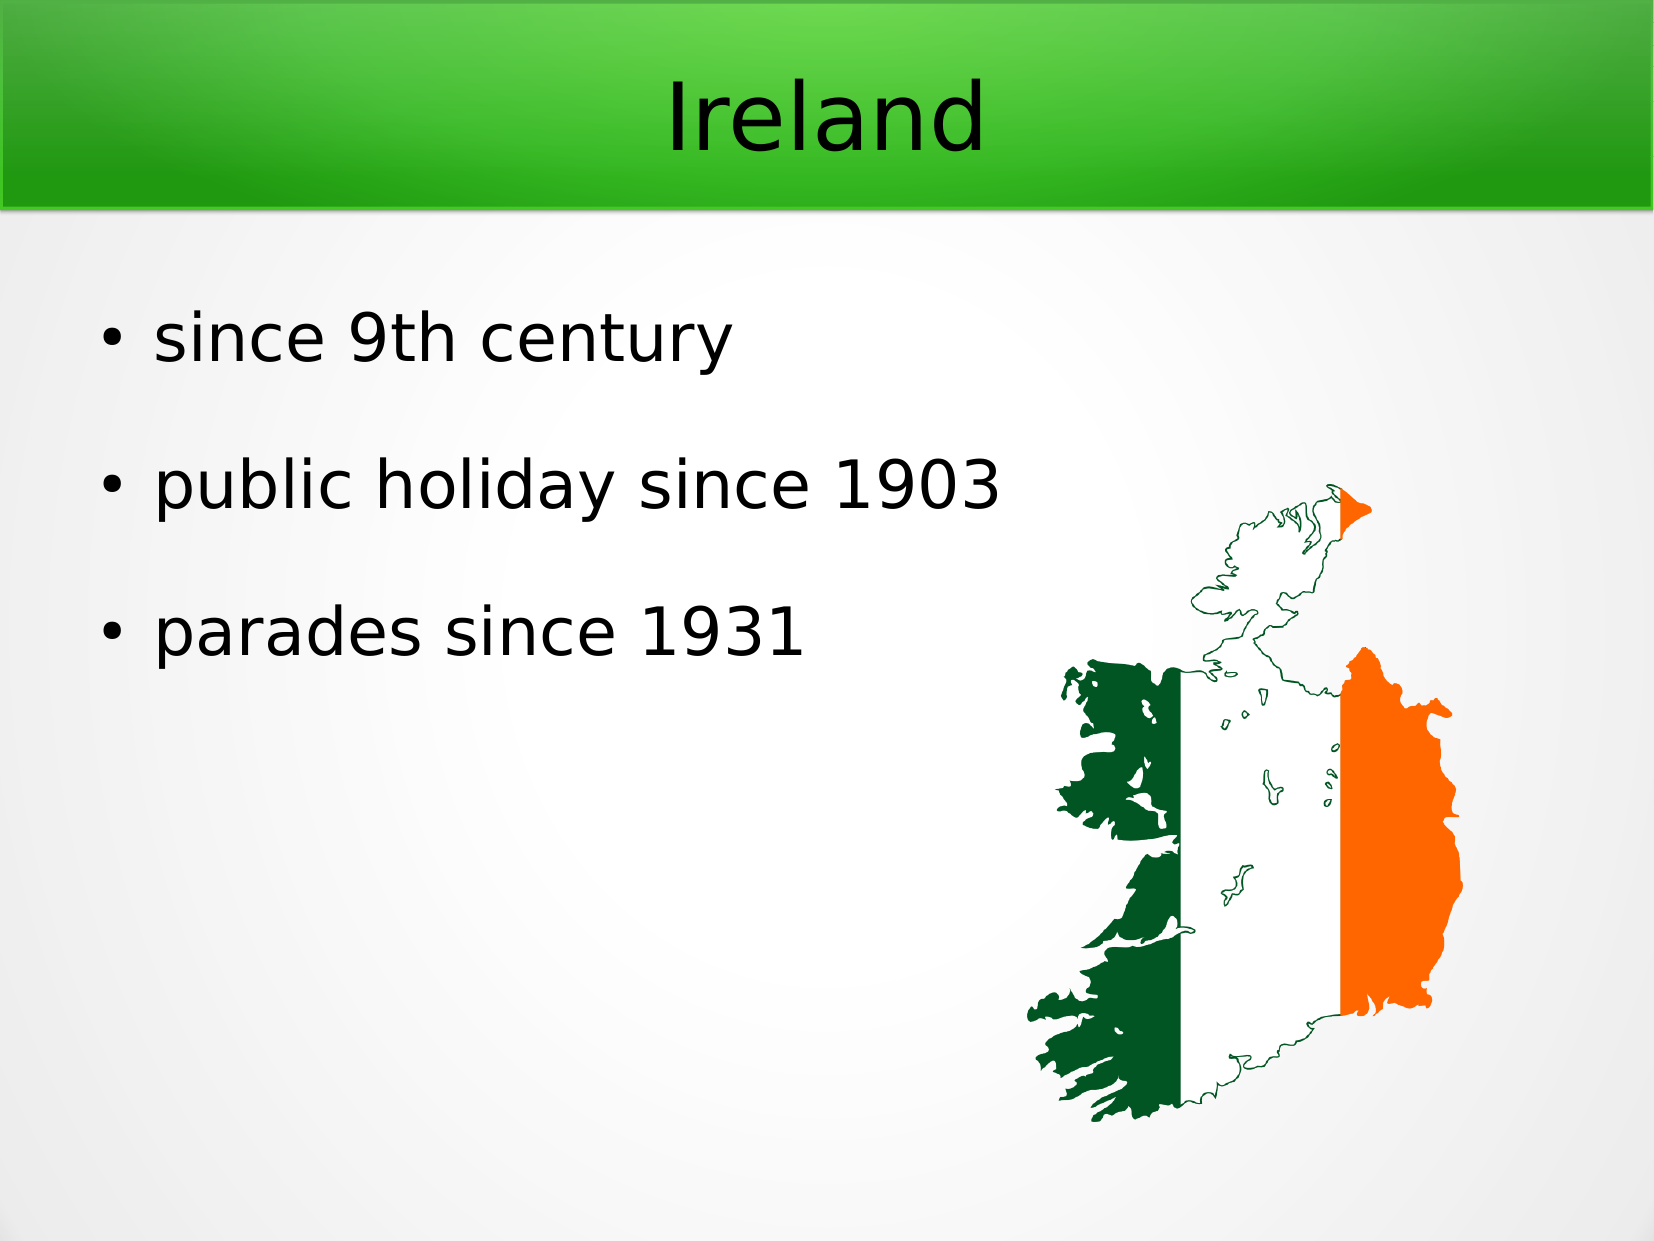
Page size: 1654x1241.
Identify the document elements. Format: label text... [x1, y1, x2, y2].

list since 9th century public holiday since 1903 parades since 1931 [82, 299, 1571, 1019]
picture [1027, 484, 1463, 1123]
title Ireland [82, 47, 1571, 189]
